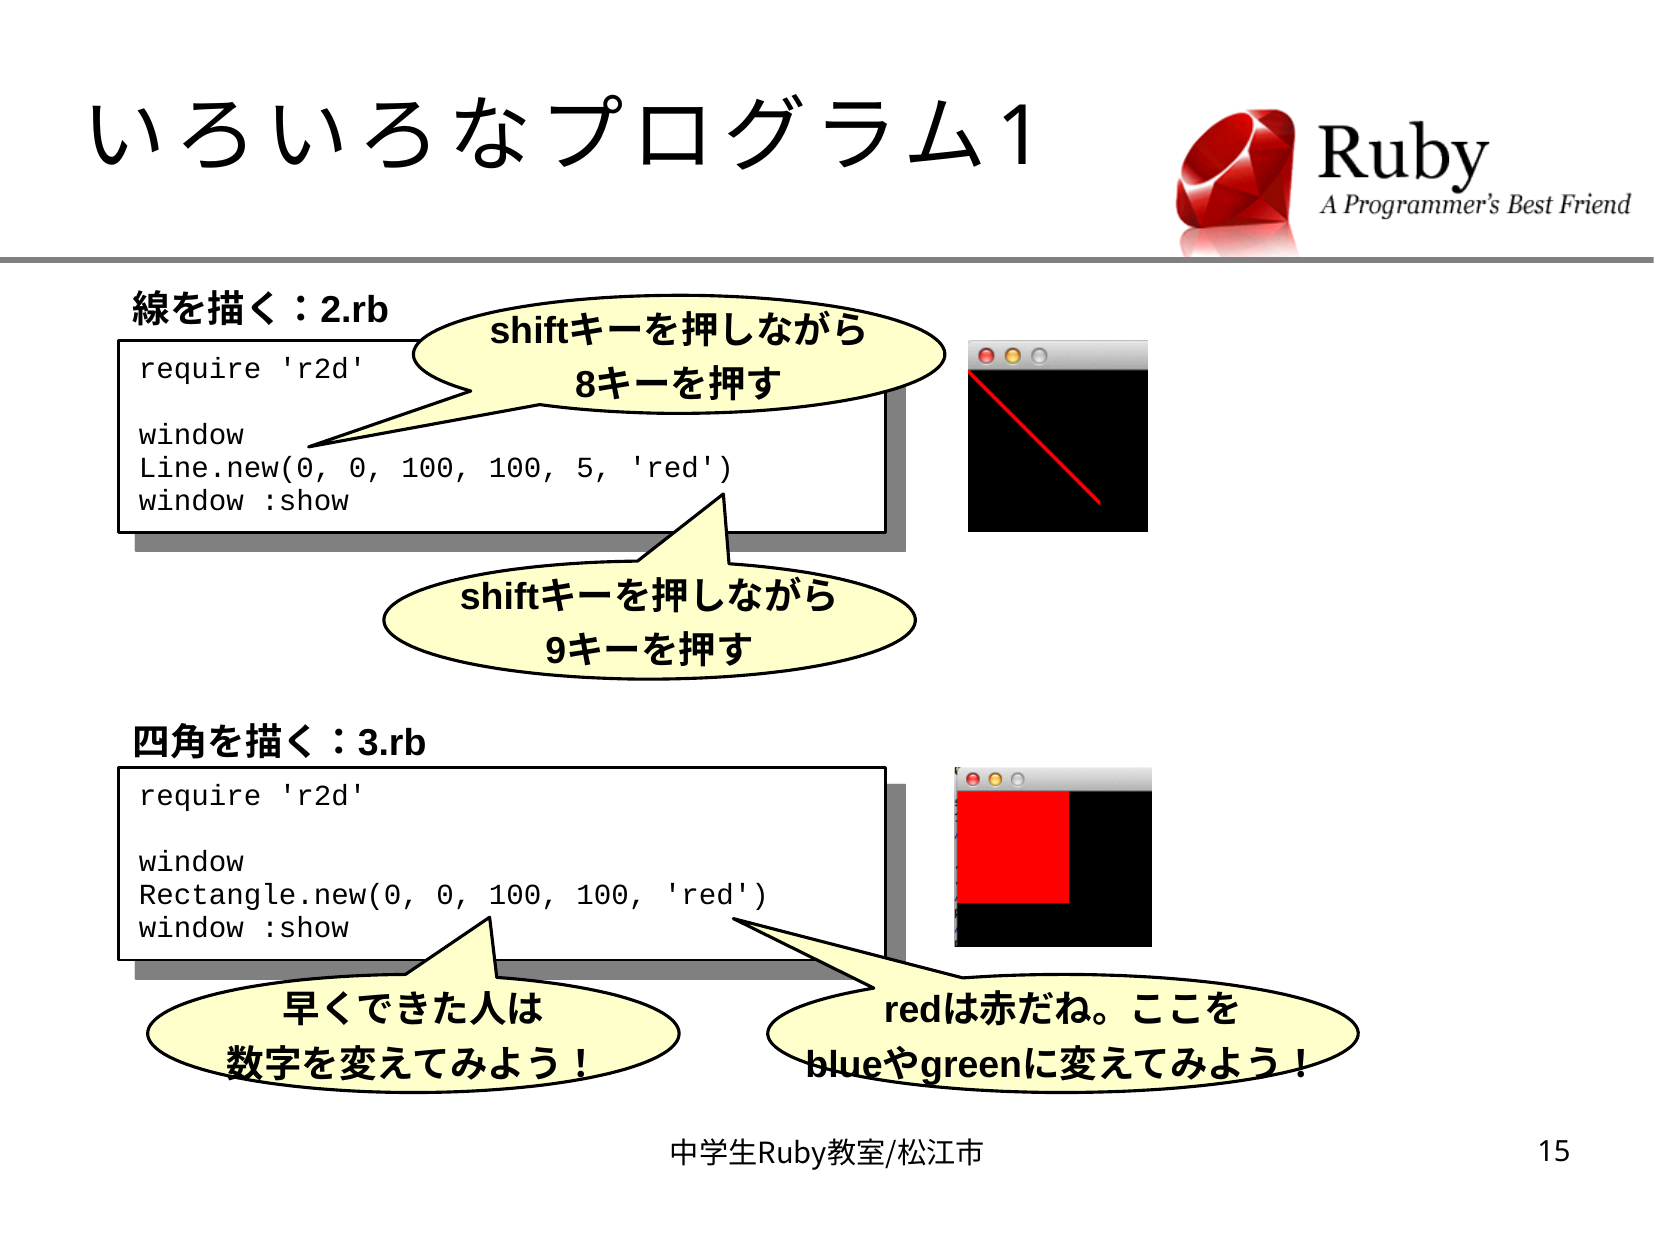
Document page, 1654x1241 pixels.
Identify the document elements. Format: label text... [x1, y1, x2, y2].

text_box require 'r2d' window Line.new(0, 0, 100, 100, 5, 'red') window :show [118, 340, 886, 533]
picture [968, 340, 1148, 532]
text_box 線を描く：2.rb [118, 271, 739, 329]
text_box redは赤だね。ここを blueやgreenに変えてみよう！ [733, 918, 1359, 1093]
text_box shiftキーを押しながら 8キーを押す [308, 295, 945, 447]
text_box require 'r2d' window Rectangle.new(0, 0, 100, 100, 'red') window :show [118, 767, 886, 961]
title いろいろなプログラム1 [82, 49, 1152, 207]
picture [1160, 82, 1654, 257]
text_box 早くできた人は 数字を変えてみよう！ [147, 917, 680, 1093]
text_box 四角を描く：3.rb [118, 705, 650, 762]
text_box shiftキーを押しながら 9キーを押す [383, 493, 916, 680]
picture [954, 767, 1152, 947]
